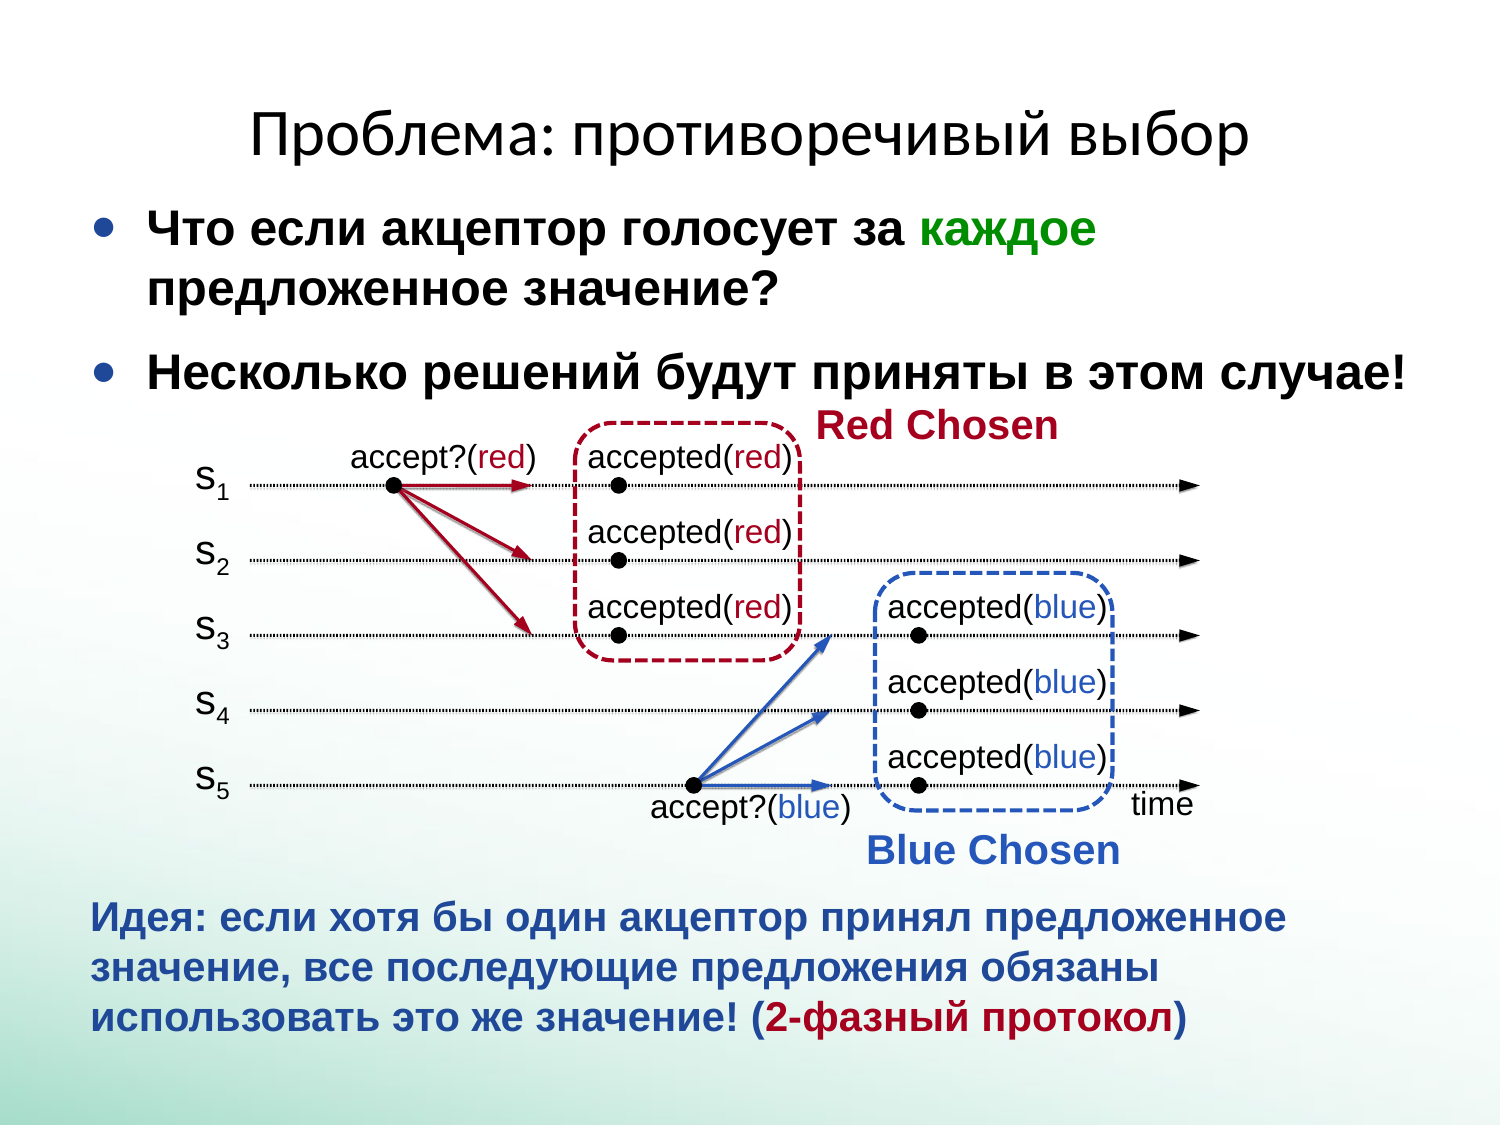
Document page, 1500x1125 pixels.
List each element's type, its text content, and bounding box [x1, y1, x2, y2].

text_box accept?(blue) [649, 785, 875, 826]
text_box Blue Chosen [837, 822, 1150, 874]
list Что если акцептор голосует за каждое предложенное значение? Несколько решений будут приняты в этом случае! Идея: если хотя бы один акцептор принял предложенное значение, все последующие предложения обязаны использовать это же значение! (2-фазный протокол) [75, 233, 1425, 1040]
picture [0, 0, 1500, 1125]
text_box [912, 629, 925, 642]
text_box time [1112, 782, 1213, 823]
text_box s3 [174, 597, 250, 655]
text_box accepted(blue) [887, 660, 1175, 701]
text_box accepted(blue) [887, 585, 1175, 626]
text_box accepted(blue) [887, 735, 1188, 776]
text_box s5 [174, 747, 250, 805]
text_box [612, 479, 625, 492]
text_box [912, 779, 925, 792]
text_box accepted(red) [587, 435, 850, 476]
text_box s2 [174, 522, 250, 580]
text_box [687, 779, 700, 792]
text_box [612, 554, 625, 567]
text_box [387, 479, 400, 492]
text_box accepted(red) [587, 510, 850, 551]
text_box s4 [174, 672, 250, 730]
text_box Red Chosen [812, 397, 1063, 448]
text_box accept?(red) [350, 435, 550, 476]
text_box s1 [174, 447, 250, 505]
text_box [612, 629, 625, 642]
text_box accepted(red) [587, 585, 875, 626]
text_box [912, 704, 925, 717]
title Проблема: противоречивый выбор [75, 45, 1426, 233]
